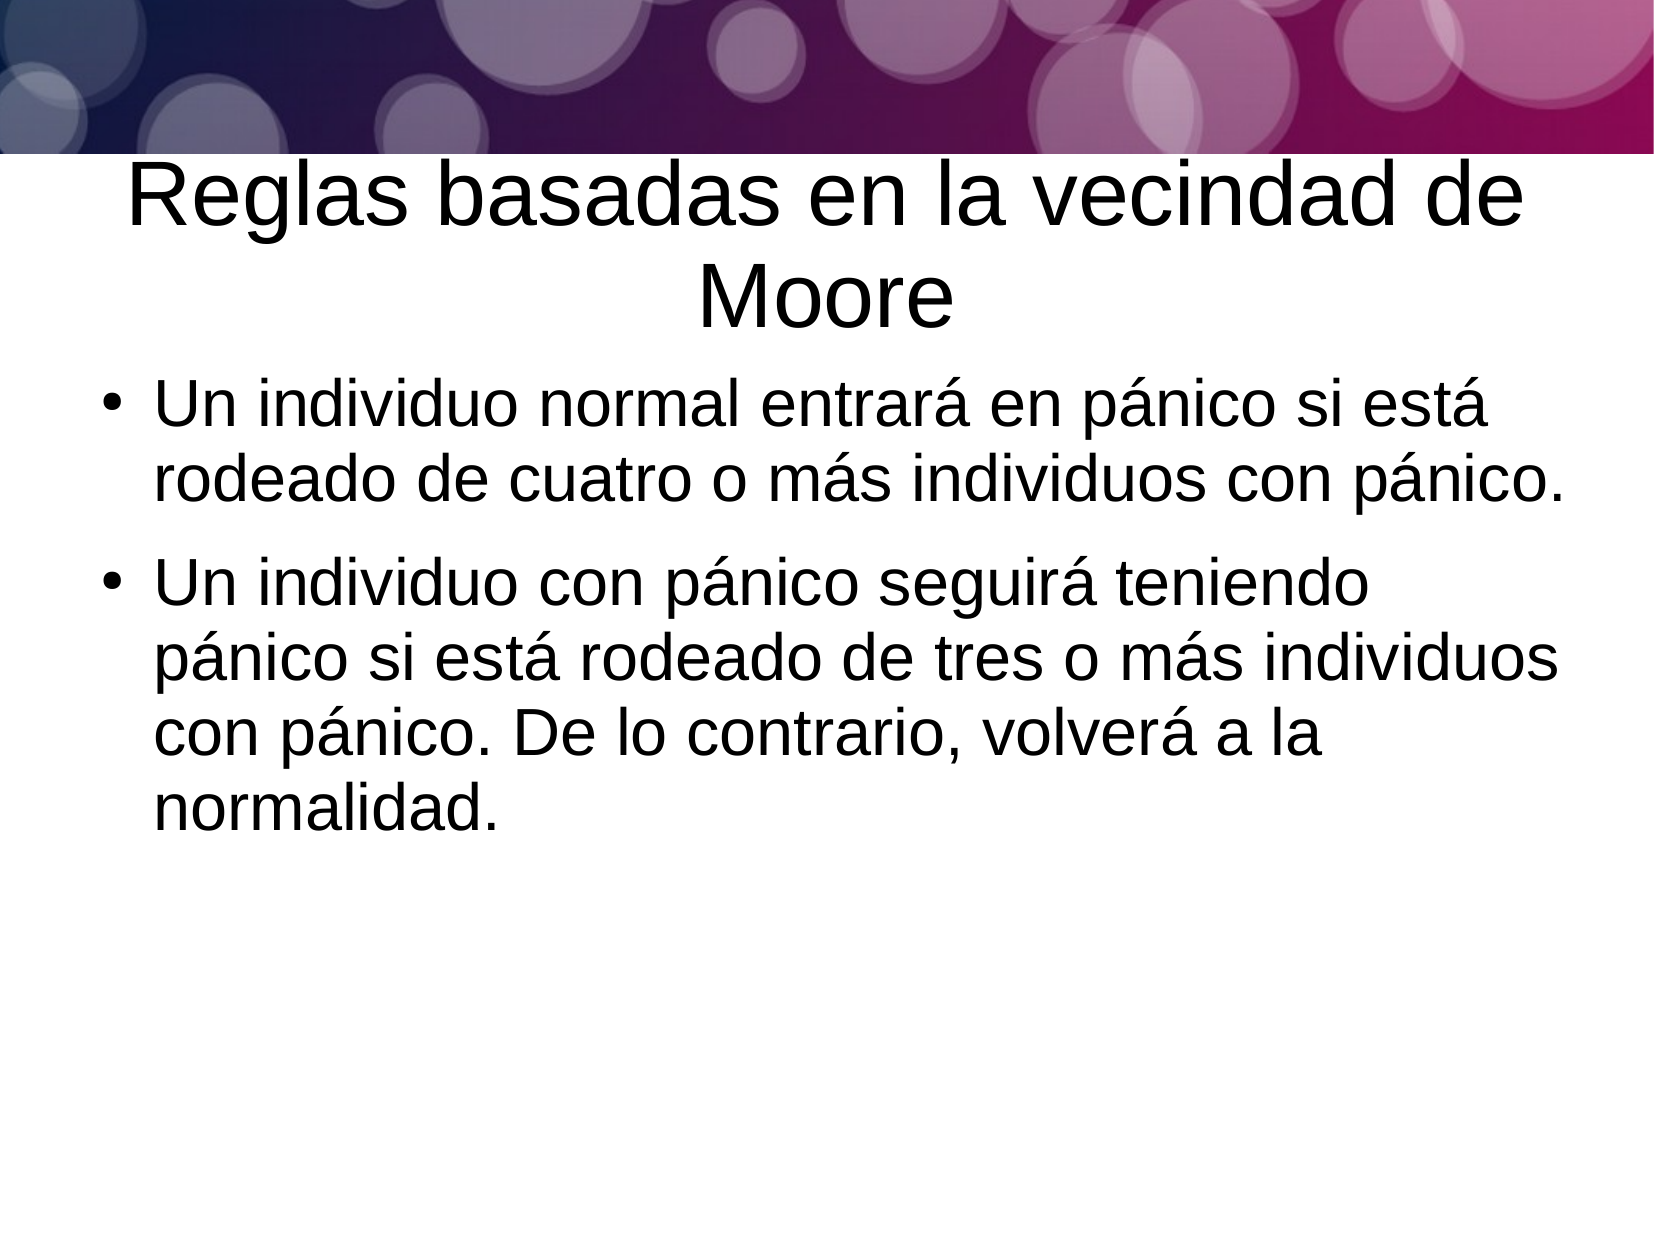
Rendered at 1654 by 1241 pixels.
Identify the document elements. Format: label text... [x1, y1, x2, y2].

list Un individuo normal entrará en pánico si está rodeado de cuatro o más individuos con pánico. Un individuo con pánico seguirá teniendo pánico si está rodeado de tres o más individuos con pánico. De lo contrario, volverá a la normalidad. [82, 366, 1571, 1087]
picture [0, 0, 1654, 154]
title Reglas basadas en la vecindad de Moore [82, 142, 1571, 348]
